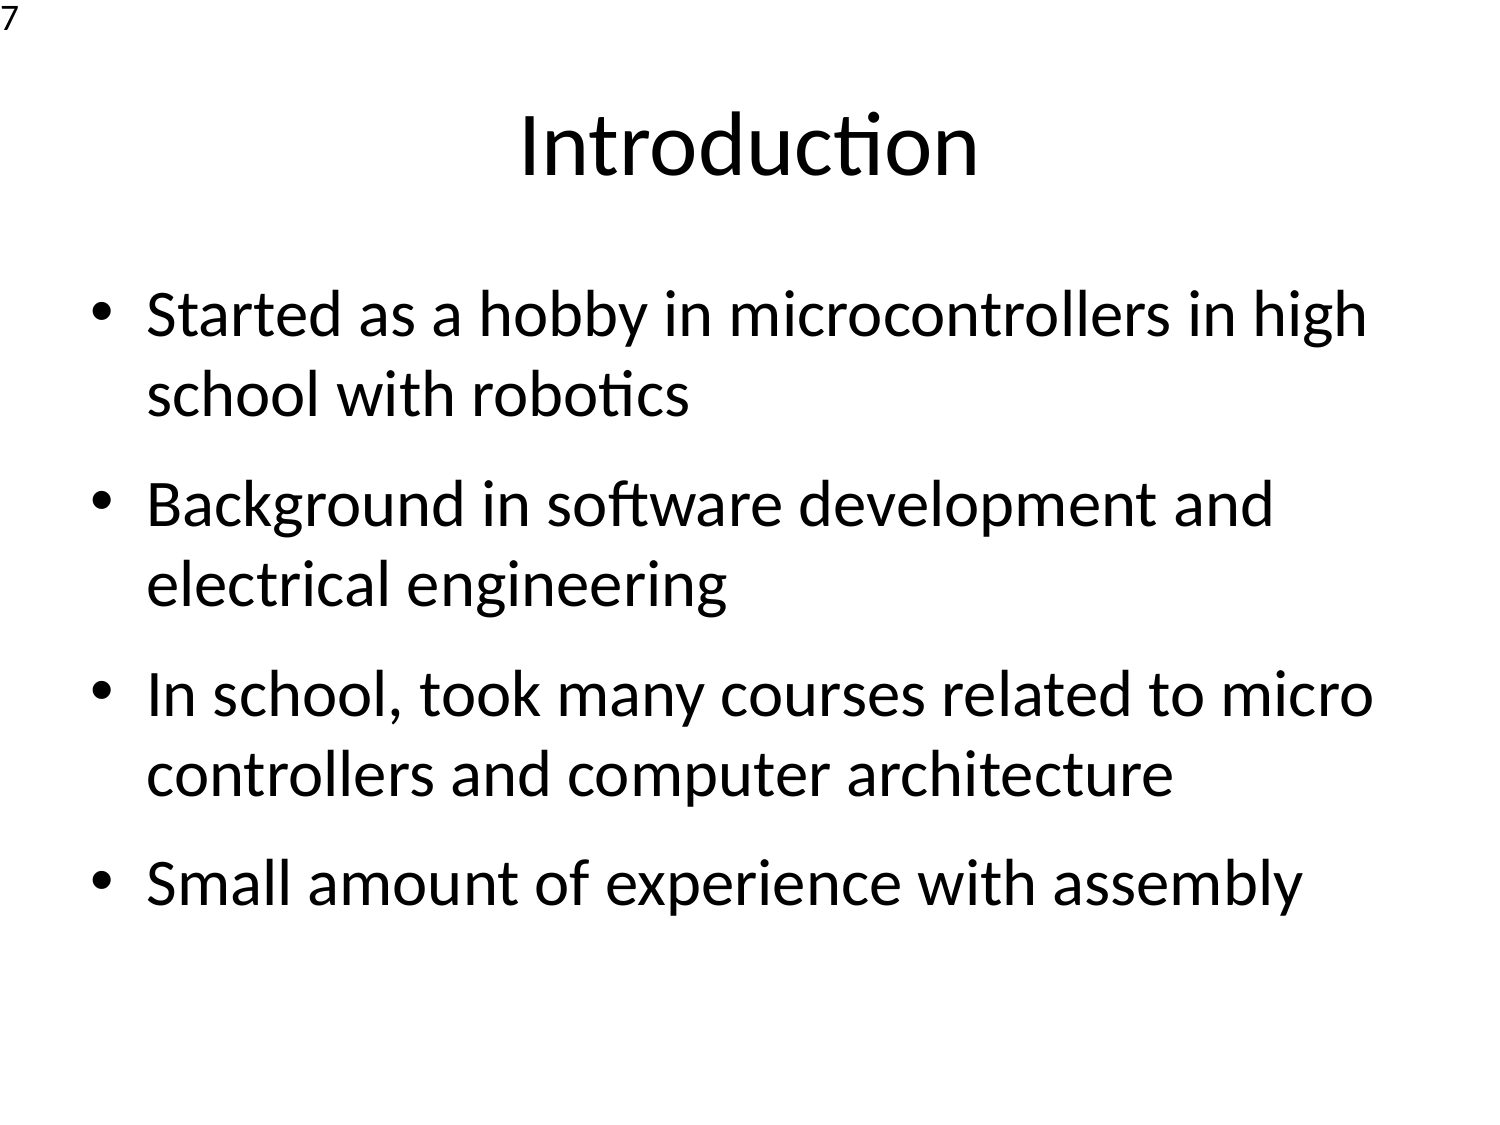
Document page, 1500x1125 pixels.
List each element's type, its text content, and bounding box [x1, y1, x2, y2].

list Started as a hobby in microcontrollers in high school with robotics Background in software development and electrical engineering In school, took many courses related to micro controllers and computer architecture Small amount of experience with assembly [75, 262, 1425, 1005]
title Introduction [75, 45, 1425, 233]
